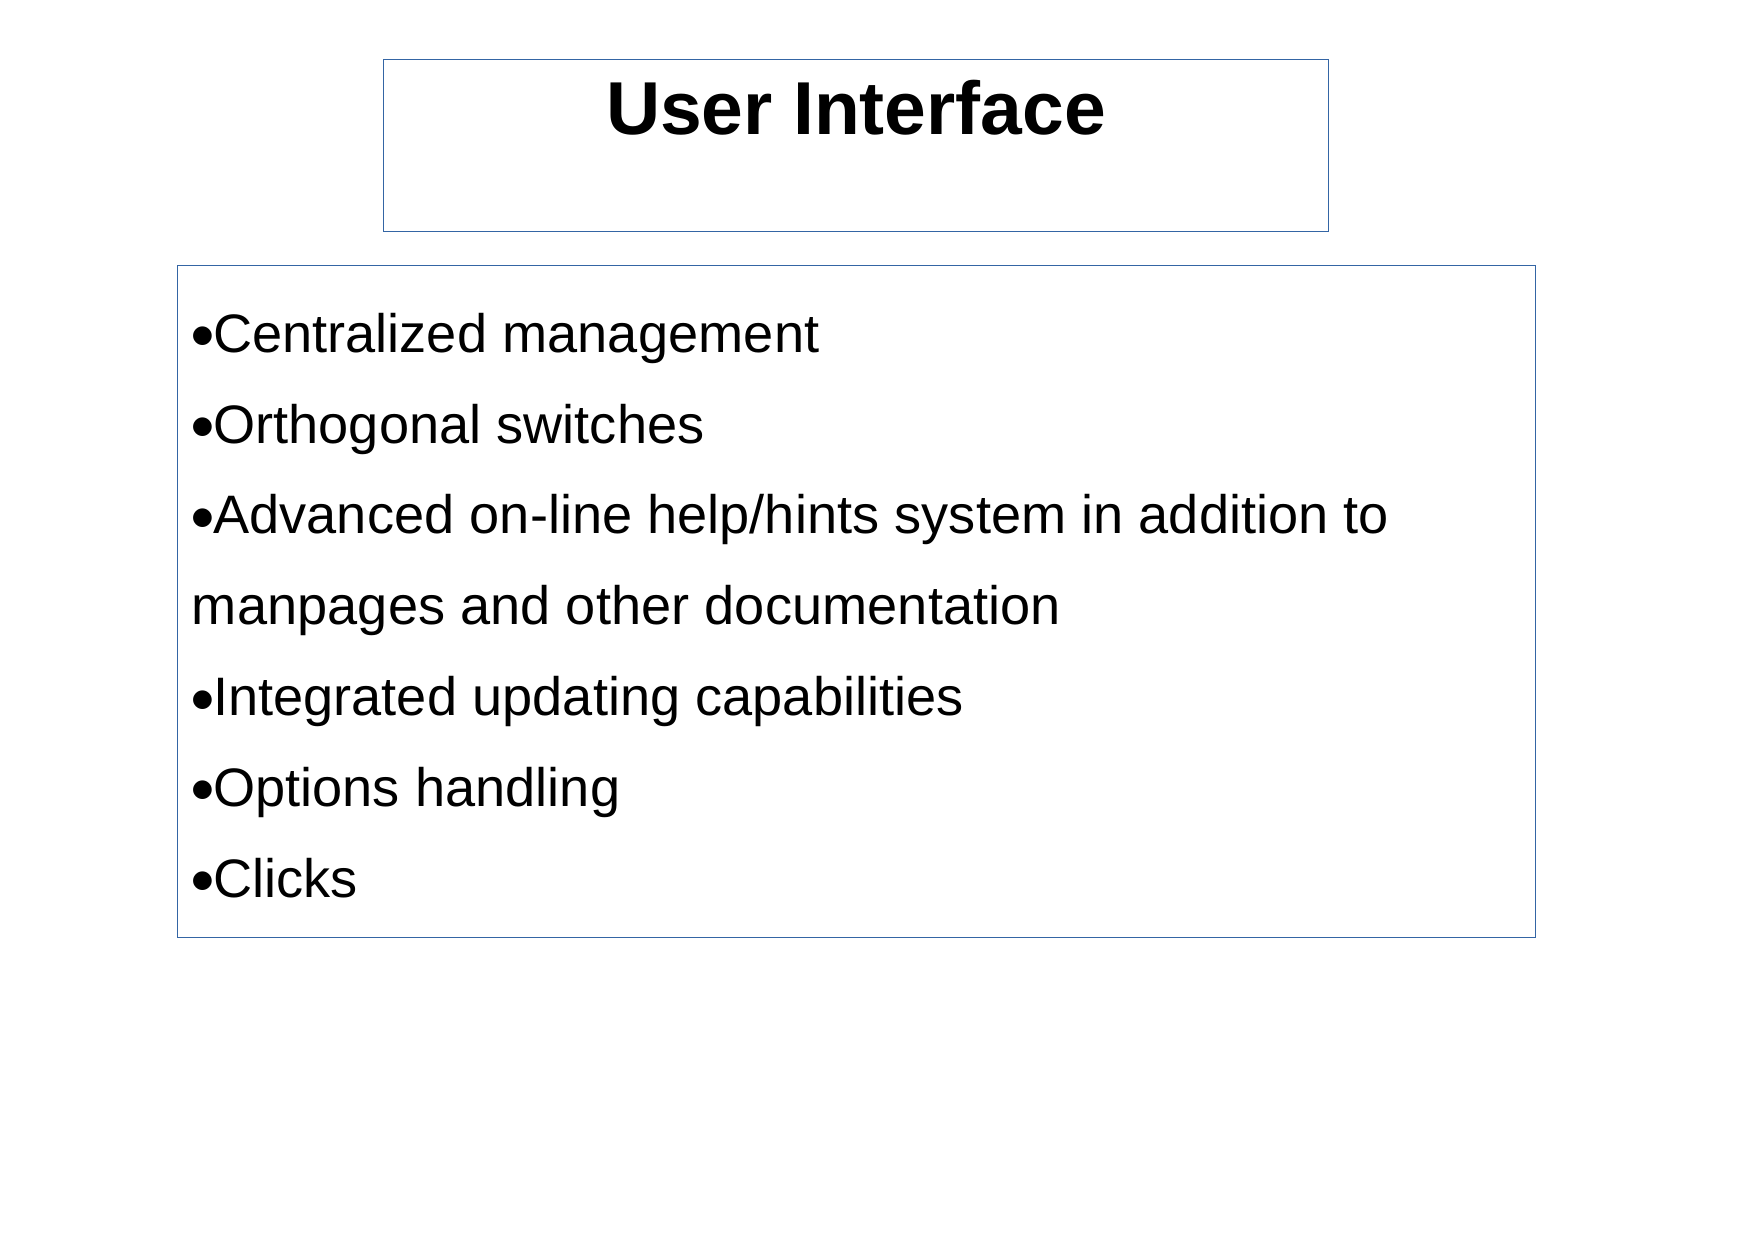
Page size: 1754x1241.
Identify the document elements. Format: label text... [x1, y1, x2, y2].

text_box Centralized management Orthogonal switches Advanced on-line help/hints system in addition to manpages and other documentation Integrated updating capabilities Options handling Clicks [177, 265, 1536, 938]
text_box User Interface [383, 59, 1329, 232]
